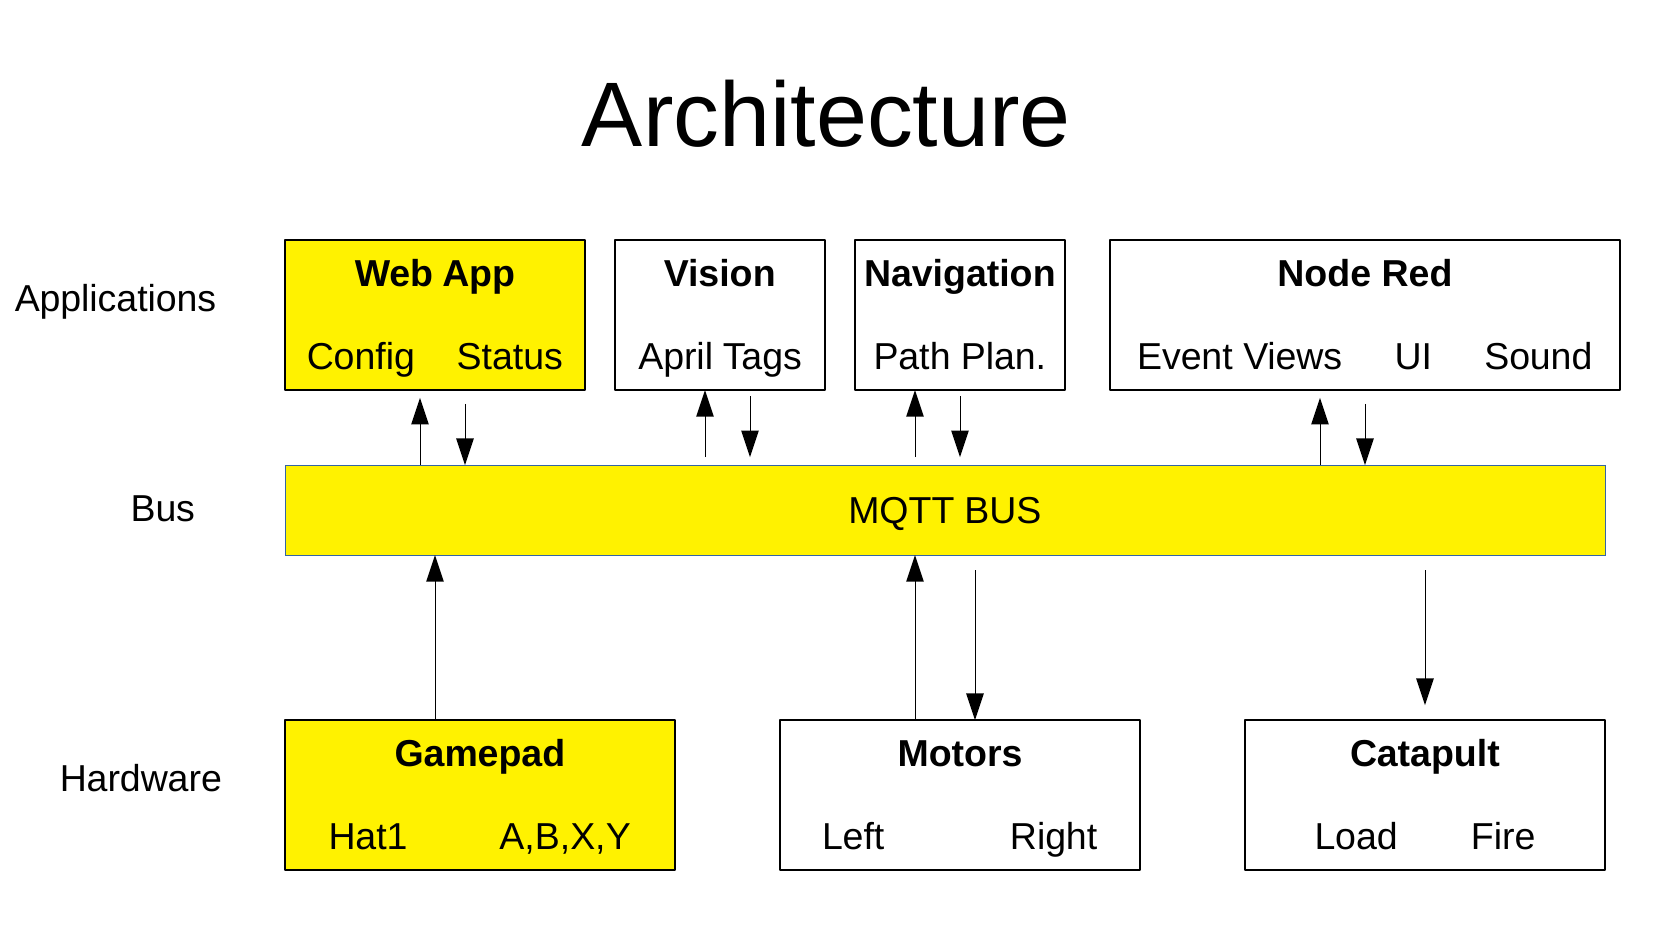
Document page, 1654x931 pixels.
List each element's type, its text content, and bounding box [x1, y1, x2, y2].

text_box Gamepad Hat1 A,B,X,Y [285, 720, 676, 871]
text_box Web App Config Status [285, 240, 586, 391]
text_box Bus [115, 480, 211, 537]
text_box Catapult Load Fire [1245, 720, 1606, 871]
title Architecture [82, 37, 1571, 193]
text_box Motors Left Right [780, 720, 1141, 871]
text_box Applications [0, 270, 232, 327]
text_box Hardware [45, 750, 237, 807]
text_box Navigation Path Plan. [855, 240, 1066, 391]
text_box MQTT BUS [285, 465, 1606, 556]
text_box Vision April Tags [615, 240, 826, 391]
text_box Node Red Event Views UI Sound [1110, 240, 1621, 391]
